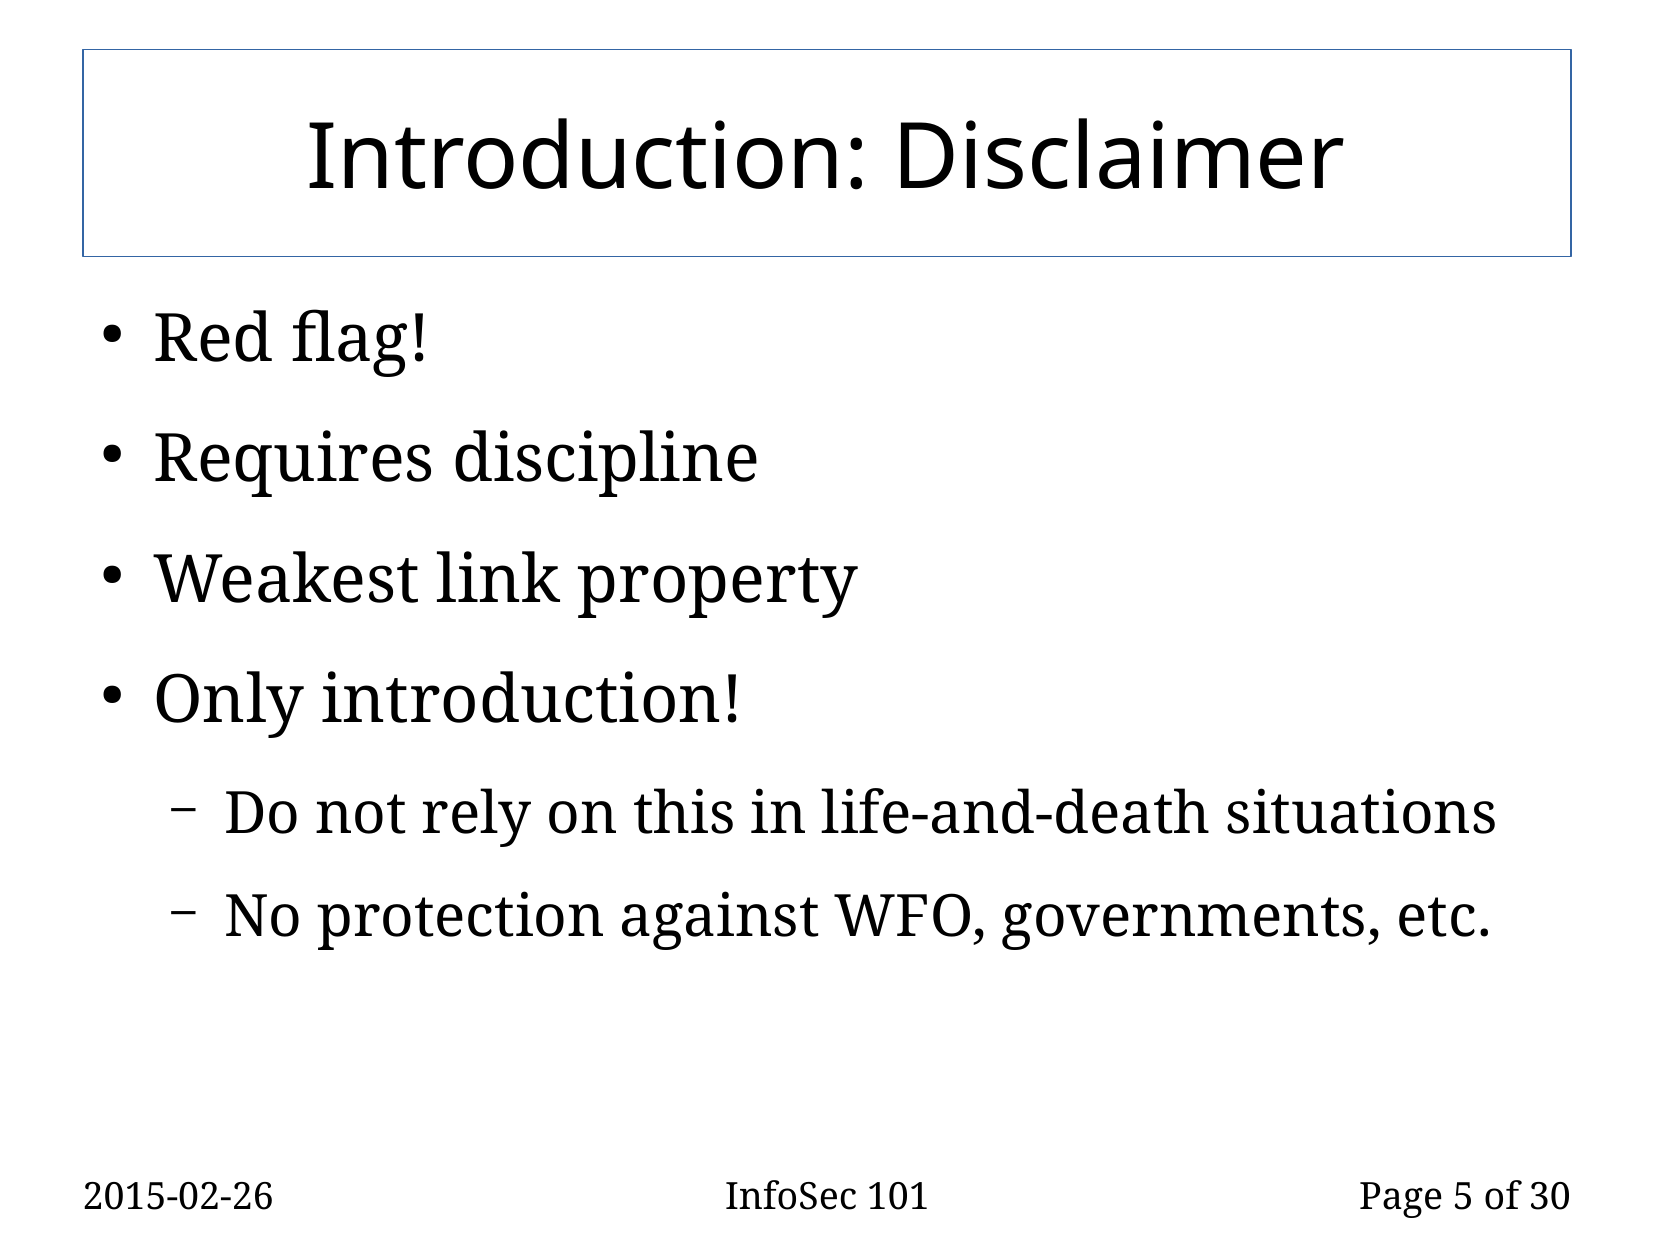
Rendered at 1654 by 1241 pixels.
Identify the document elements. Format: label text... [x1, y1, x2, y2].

list Red flag! Requires discipline Weakest link property Only introduction! Do not rely on this in life-and-death situations No protection against WFO, governments, etc. [82, 290, 1571, 1126]
title Introduction: Disclaimer [82, 49, 1571, 257]
